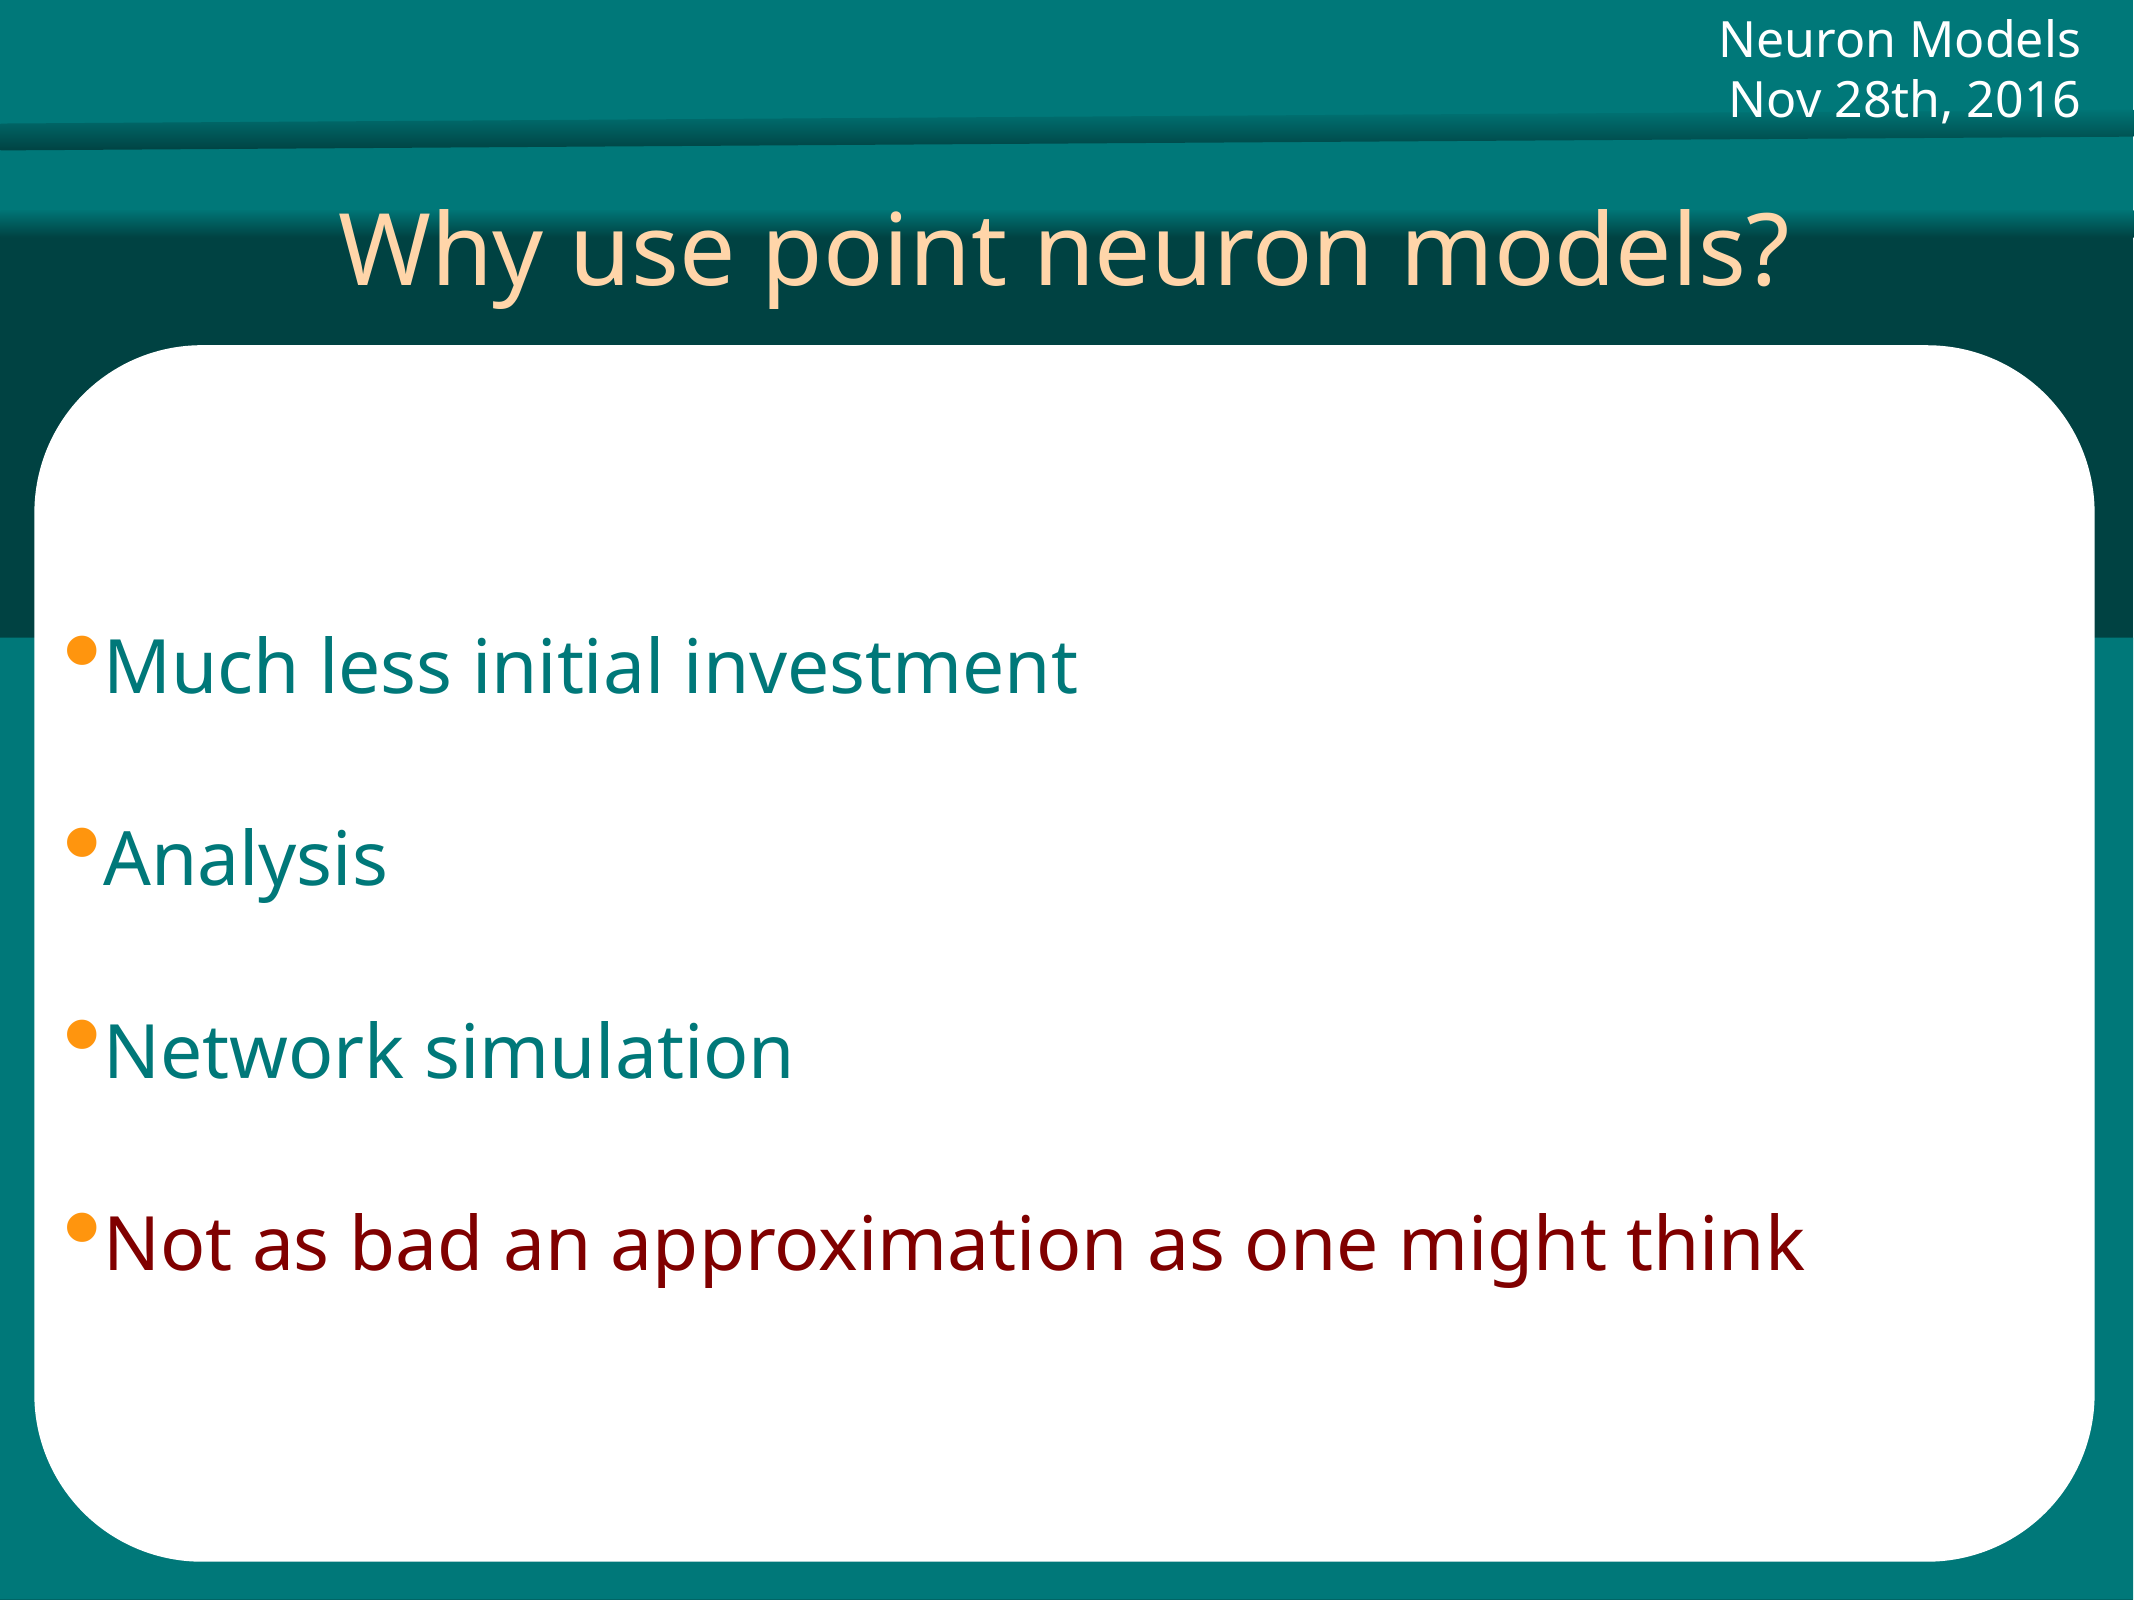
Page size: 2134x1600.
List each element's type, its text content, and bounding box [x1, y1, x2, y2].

text_box Neuron Models Nov 28th, 2016 [443, 1, 2090, 135]
text_box Why use point neuron models? [32, 153, 2097, 337]
text_box Much less initial investment Analysis Network simulation Not as bad an approximation as one might think [55, 364, 2072, 1540]
